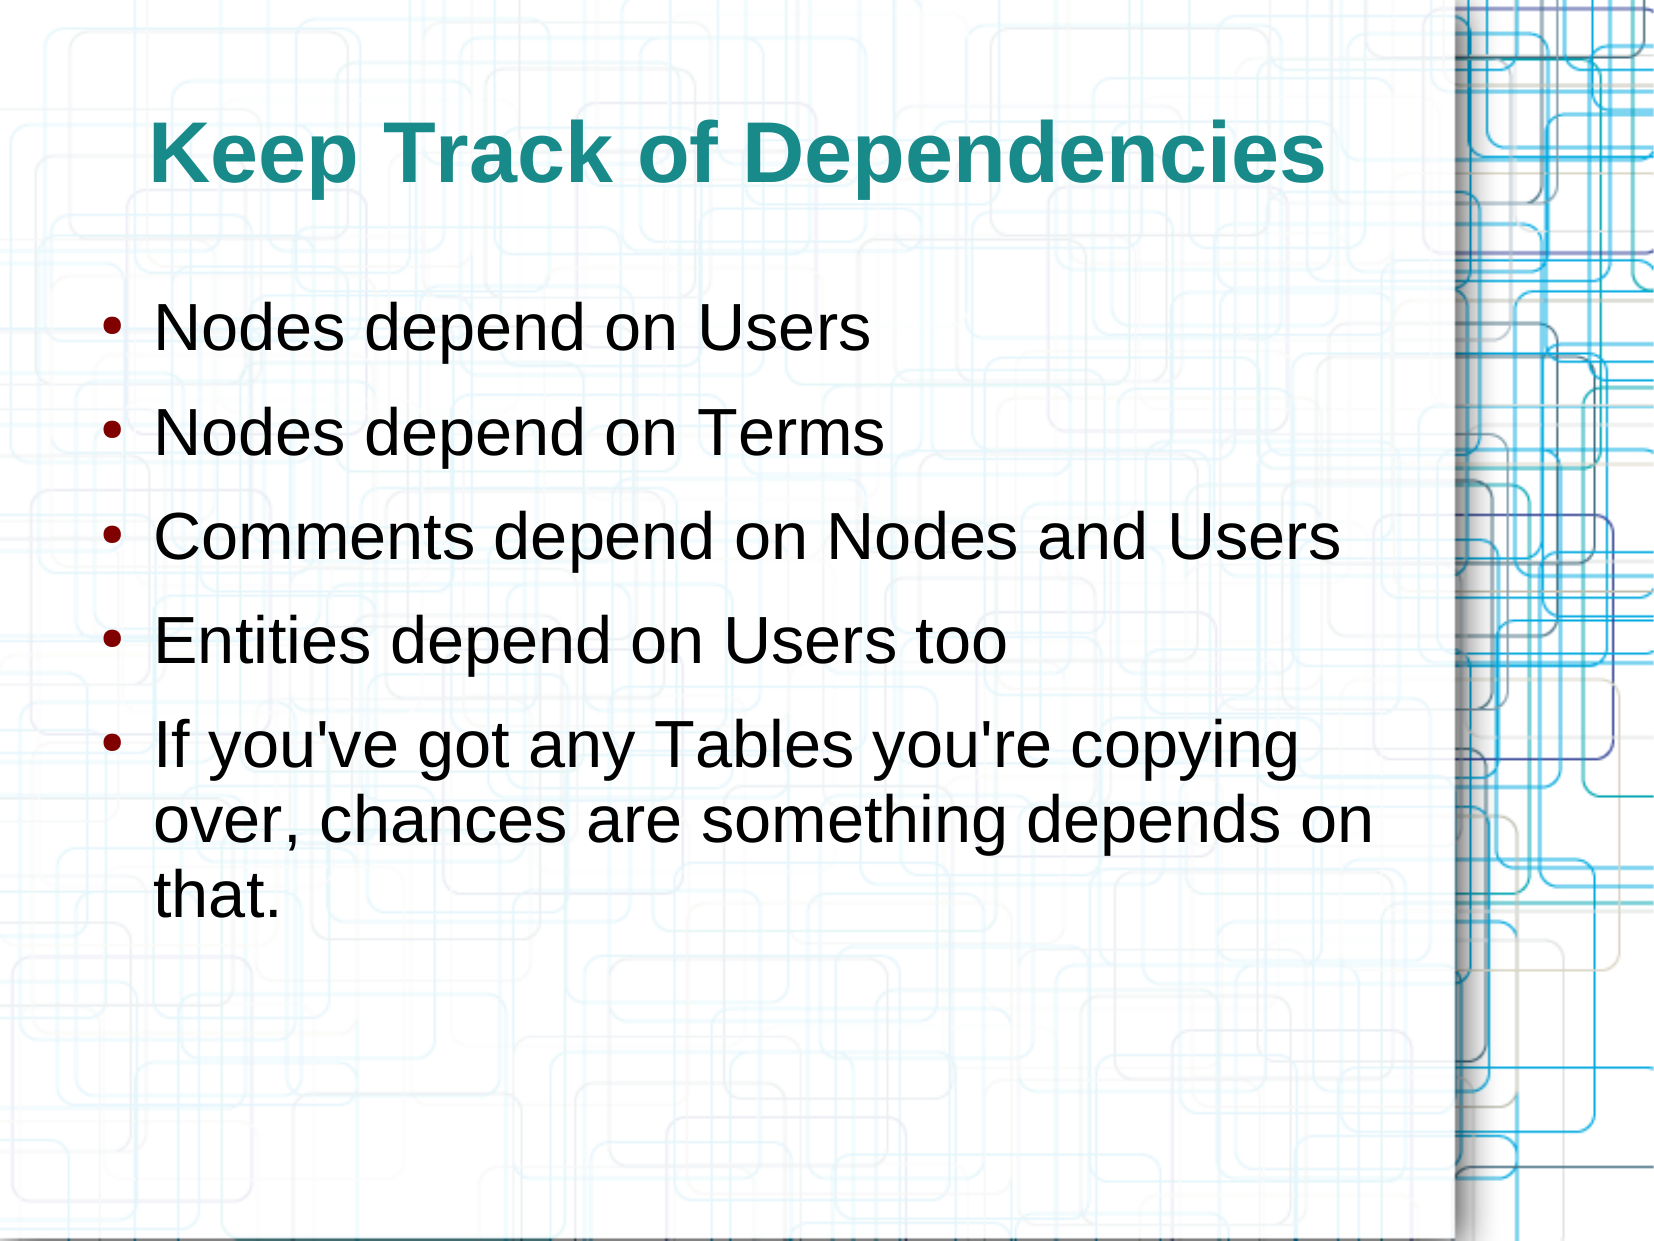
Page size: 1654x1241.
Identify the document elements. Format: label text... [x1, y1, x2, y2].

title Keep Track of Dependencies [59, 49, 1418, 257]
picture [0, 0, 1654, 1241]
list Nodes depend on Users Nodes depend on Terms Comments depend on Nodes and Users Entities depend on Users too If you've got any Tables you're copying over, chances are something depends on that. [82, 290, 1418, 1109]
